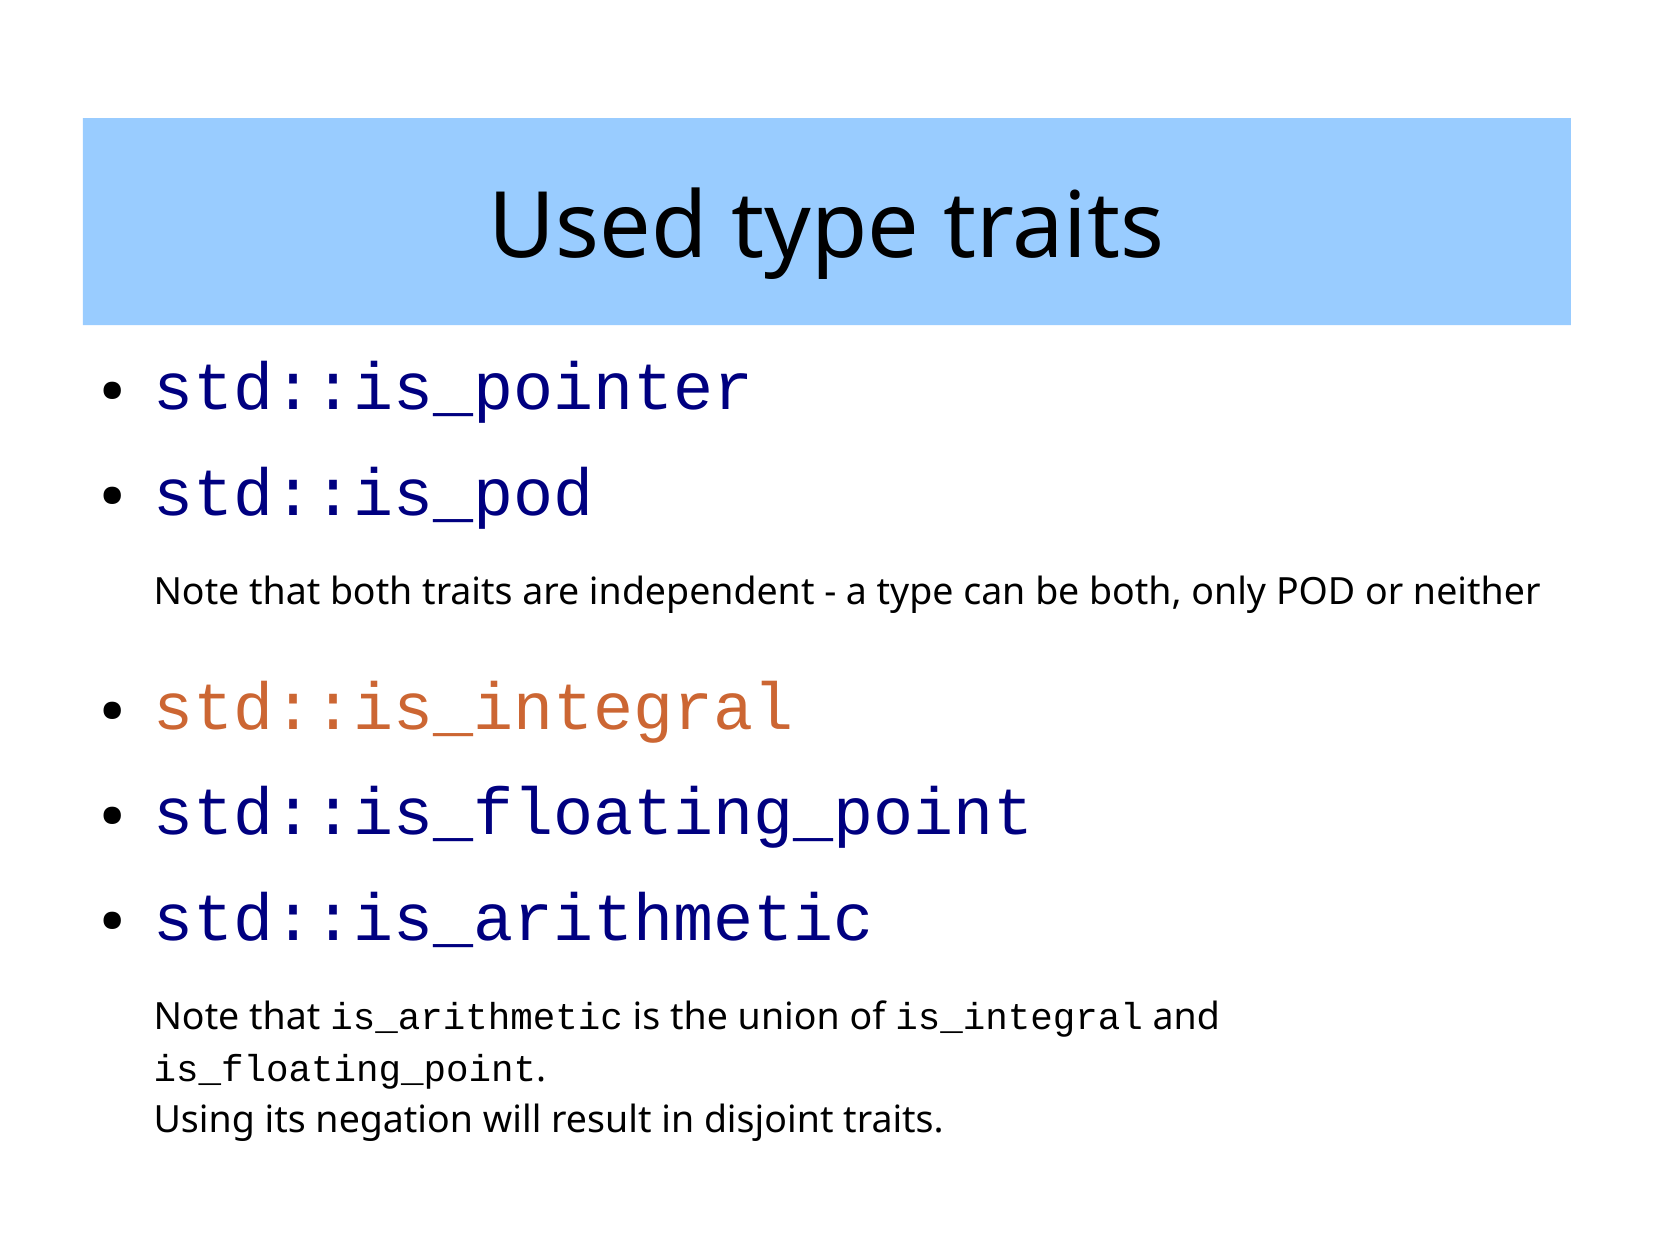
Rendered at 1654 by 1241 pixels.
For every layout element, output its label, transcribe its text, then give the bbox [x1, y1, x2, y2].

list std::is_pointer std::is_pod Note that both traits are independent - a type can be both, only POD or neither std::is_integral std::is_floating_point std::is_arithmetic Note that is_arithmetic is the union of is_integral and is_floating_point. Using its negation will result in disjoint traits. [82, 354, 1571, 1182]
title Used type traits [82, 118, 1571, 326]
